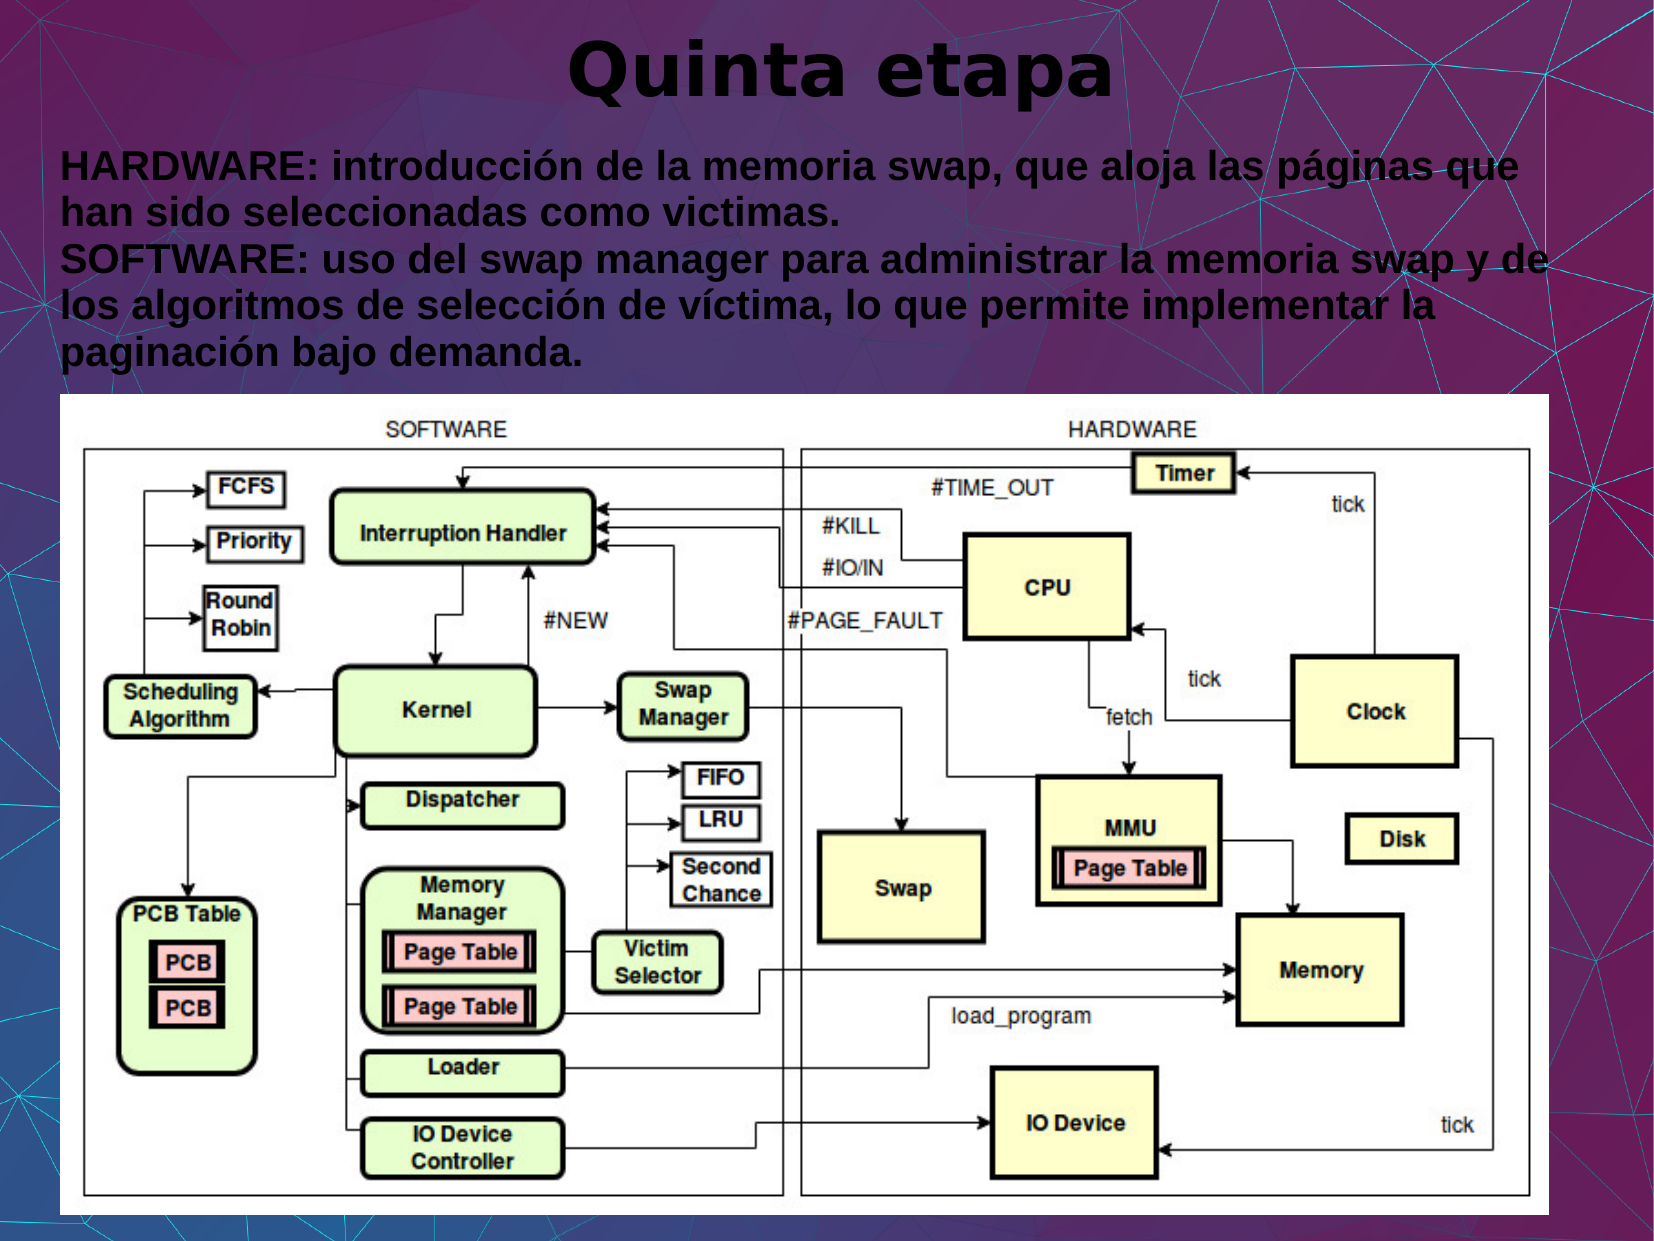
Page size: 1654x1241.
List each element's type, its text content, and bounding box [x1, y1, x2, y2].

text_box HARDWARE: introducción de la memoria swap, que aloja las páginas que han sido seleccionadas como victimas. SOFTWARE: uso del swap manager para administrar la memoria swap y de los algoritmos de selección de víctima, lo que permite implementar la paginación bajo demanda. [45, 135, 1591, 391]
title Quinta etapa [97, 0, 1586, 135]
picture [0, 0, 1654, 1241]
